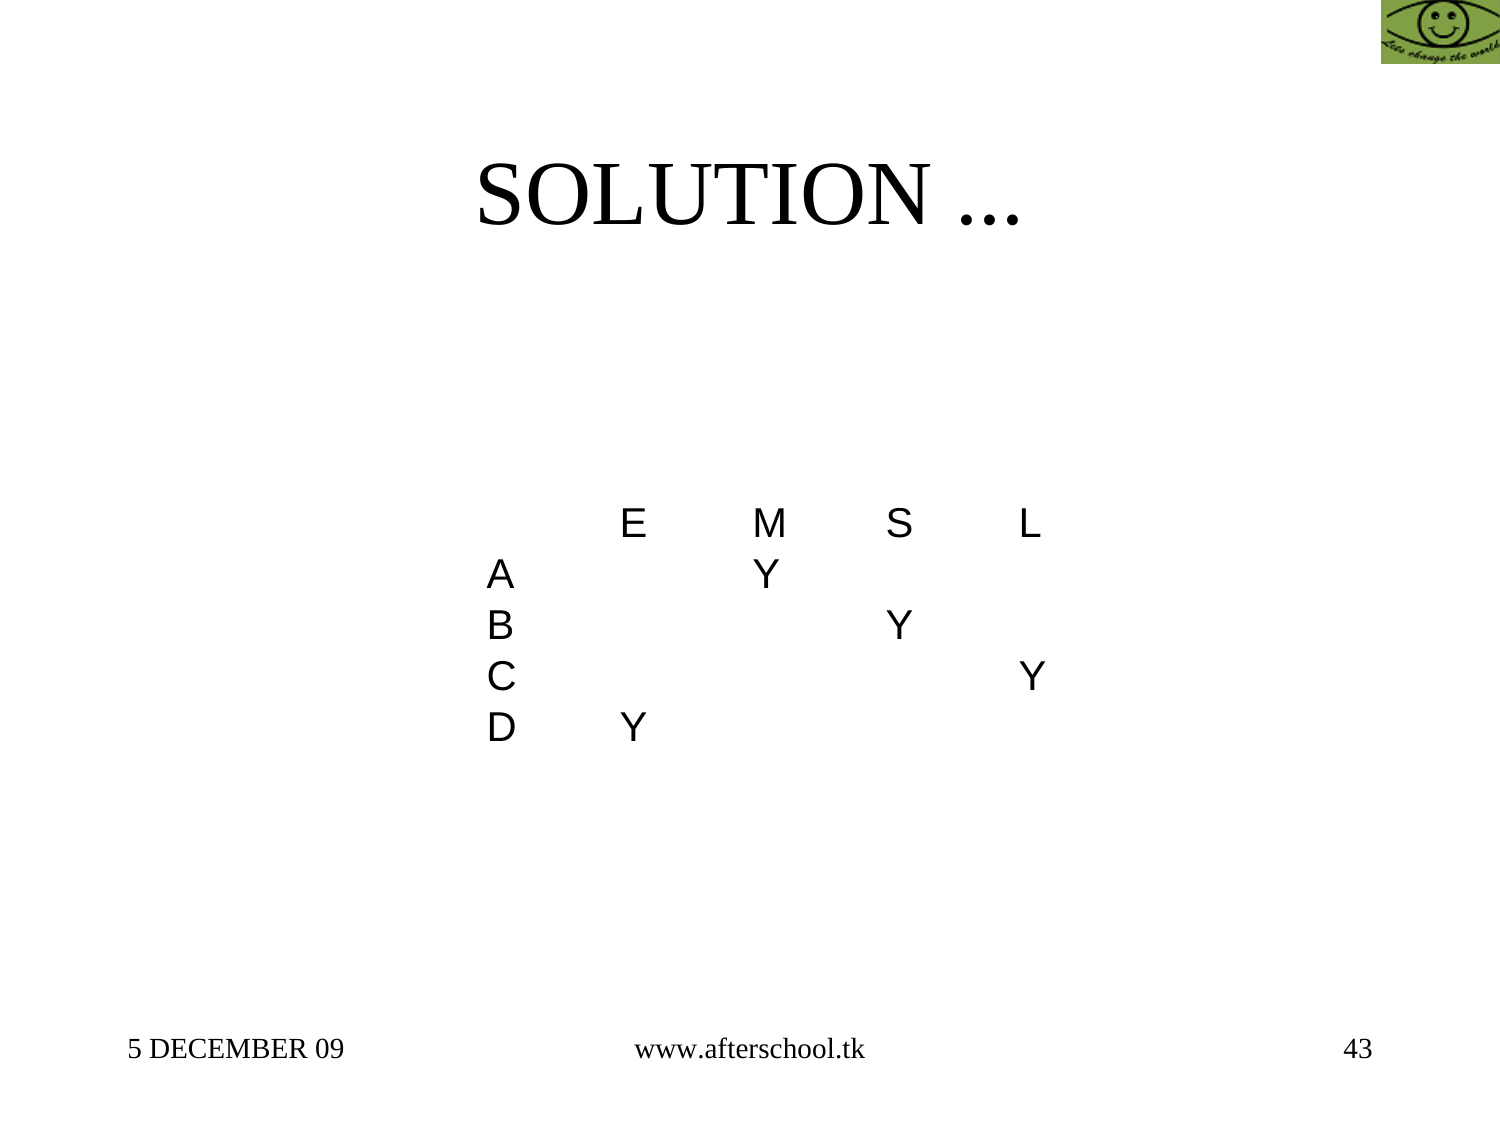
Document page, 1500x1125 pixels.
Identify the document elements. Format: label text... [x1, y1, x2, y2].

title SOLUTION ... [112, 107, 1388, 281]
text_box [592, 122, 1219, 198]
picture [1381, 0, 1500, 64]
chart [484, 498, 1152, 859]
